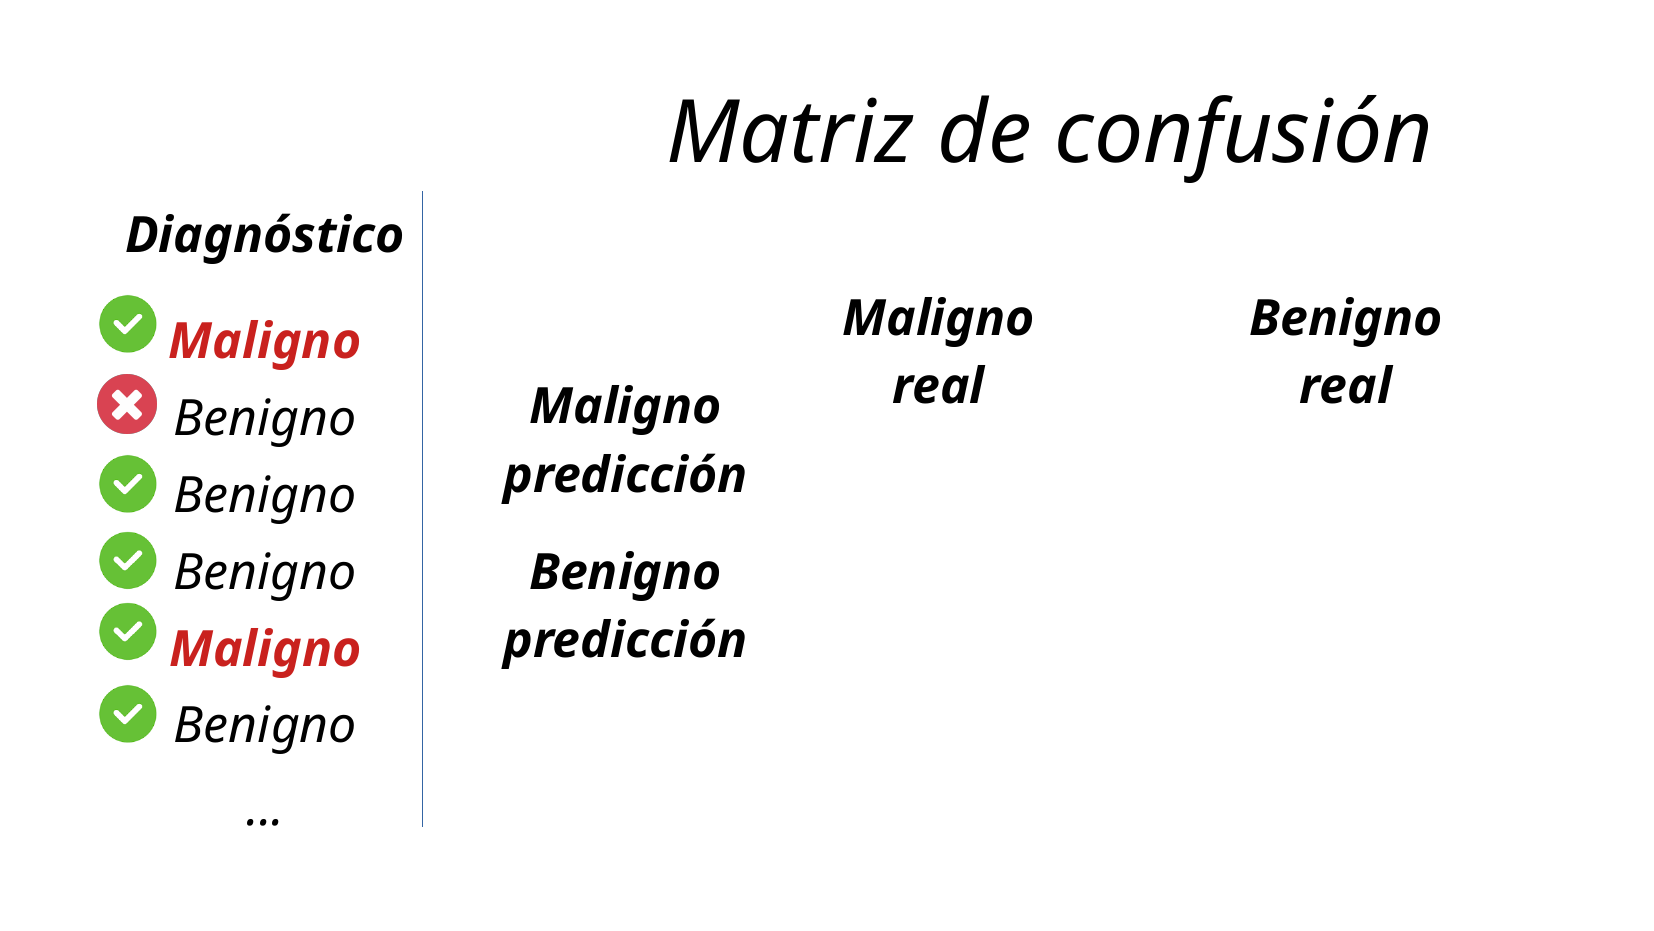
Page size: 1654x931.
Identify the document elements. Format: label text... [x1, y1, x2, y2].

text_box Maligno [107, 605, 422, 670]
picture [91, 527, 162, 594]
text_box Benigno predicción [468, 528, 784, 644]
text_box Maligno real [780, 274, 1097, 340]
picture [91, 450, 162, 518]
text_box Benigno [162, 528, 422, 594]
text_box Benigno [162, 681, 422, 747]
text_box Maligno predicción [468, 363, 784, 478]
picture [92, 680, 162, 748]
picture [91, 597, 162, 665]
text_box Matriz de confusión [416, 61, 1654, 182]
text_box ... [107, 764, 424, 830]
text_box Diagnóstico [107, 191, 422, 257]
text_box Benigno real [1188, 274, 1504, 340]
text_box Maligno [107, 298, 422, 363]
picture [97, 374, 157, 434]
text_box Benigno [162, 451, 422, 517]
picture [91, 290, 162, 358]
text_box Benigno [107, 374, 422, 440]
